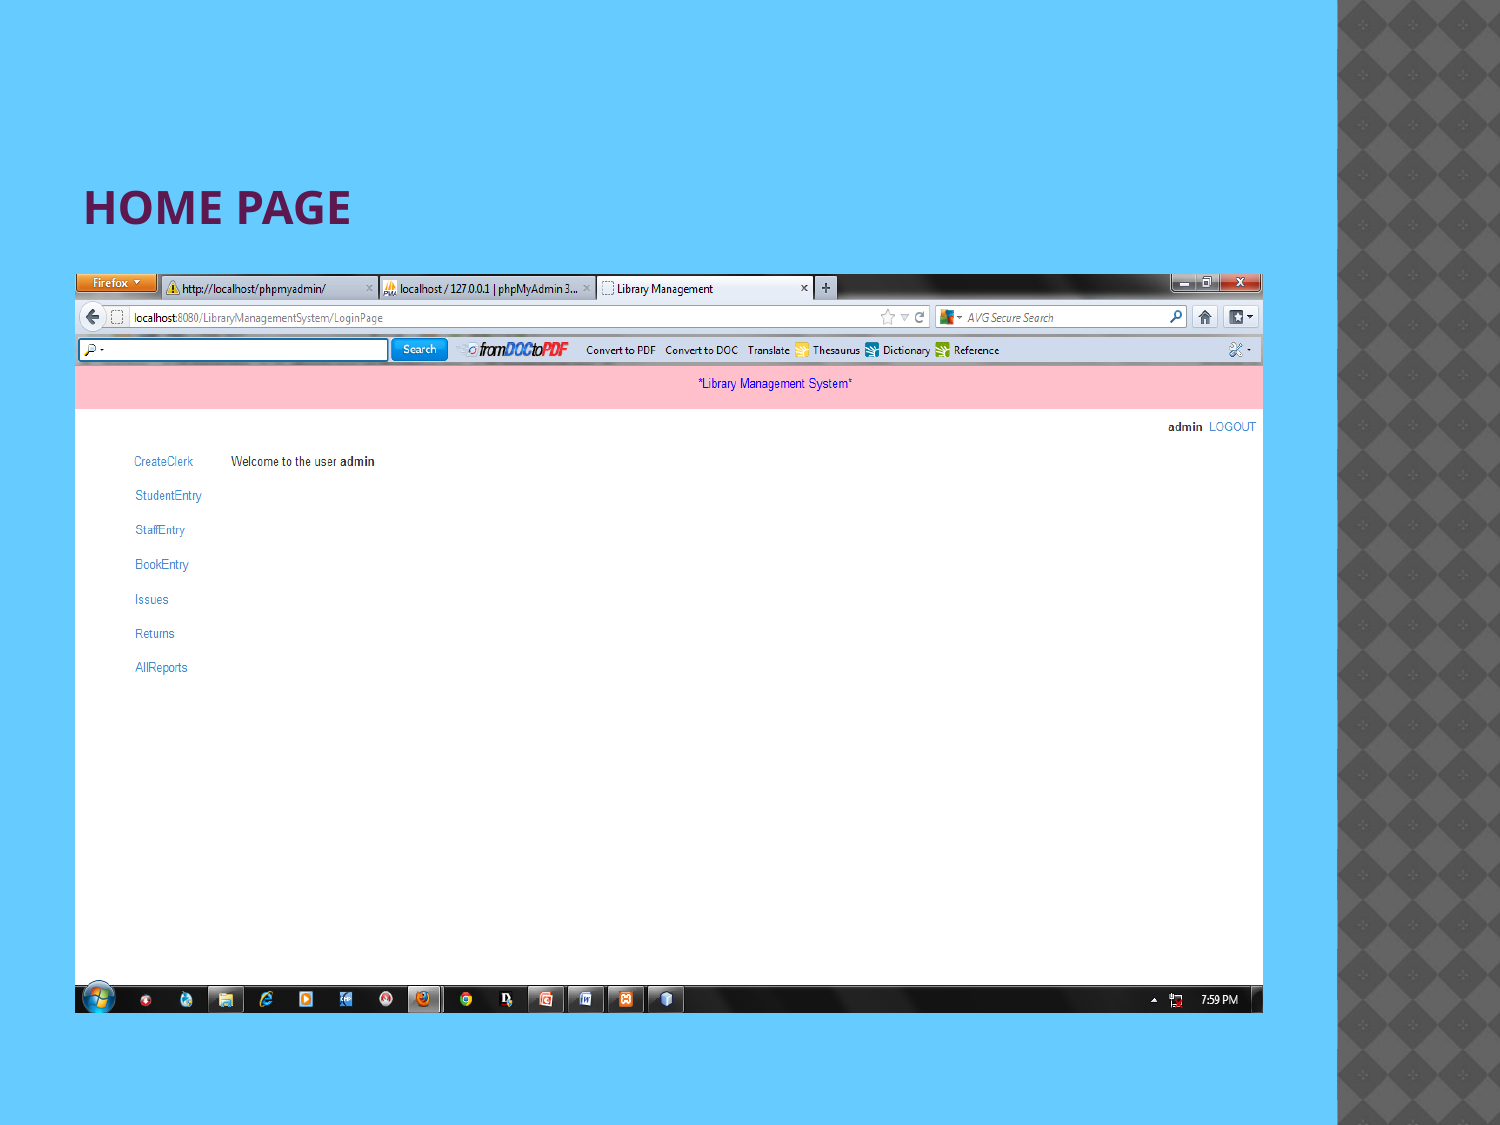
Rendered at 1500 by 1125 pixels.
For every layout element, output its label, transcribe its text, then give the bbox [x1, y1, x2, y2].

picture [75, 274, 1263, 1013]
title HOME PAGE [75, 52, 1263, 240]
picture [1337, 0, 1500, 1125]
